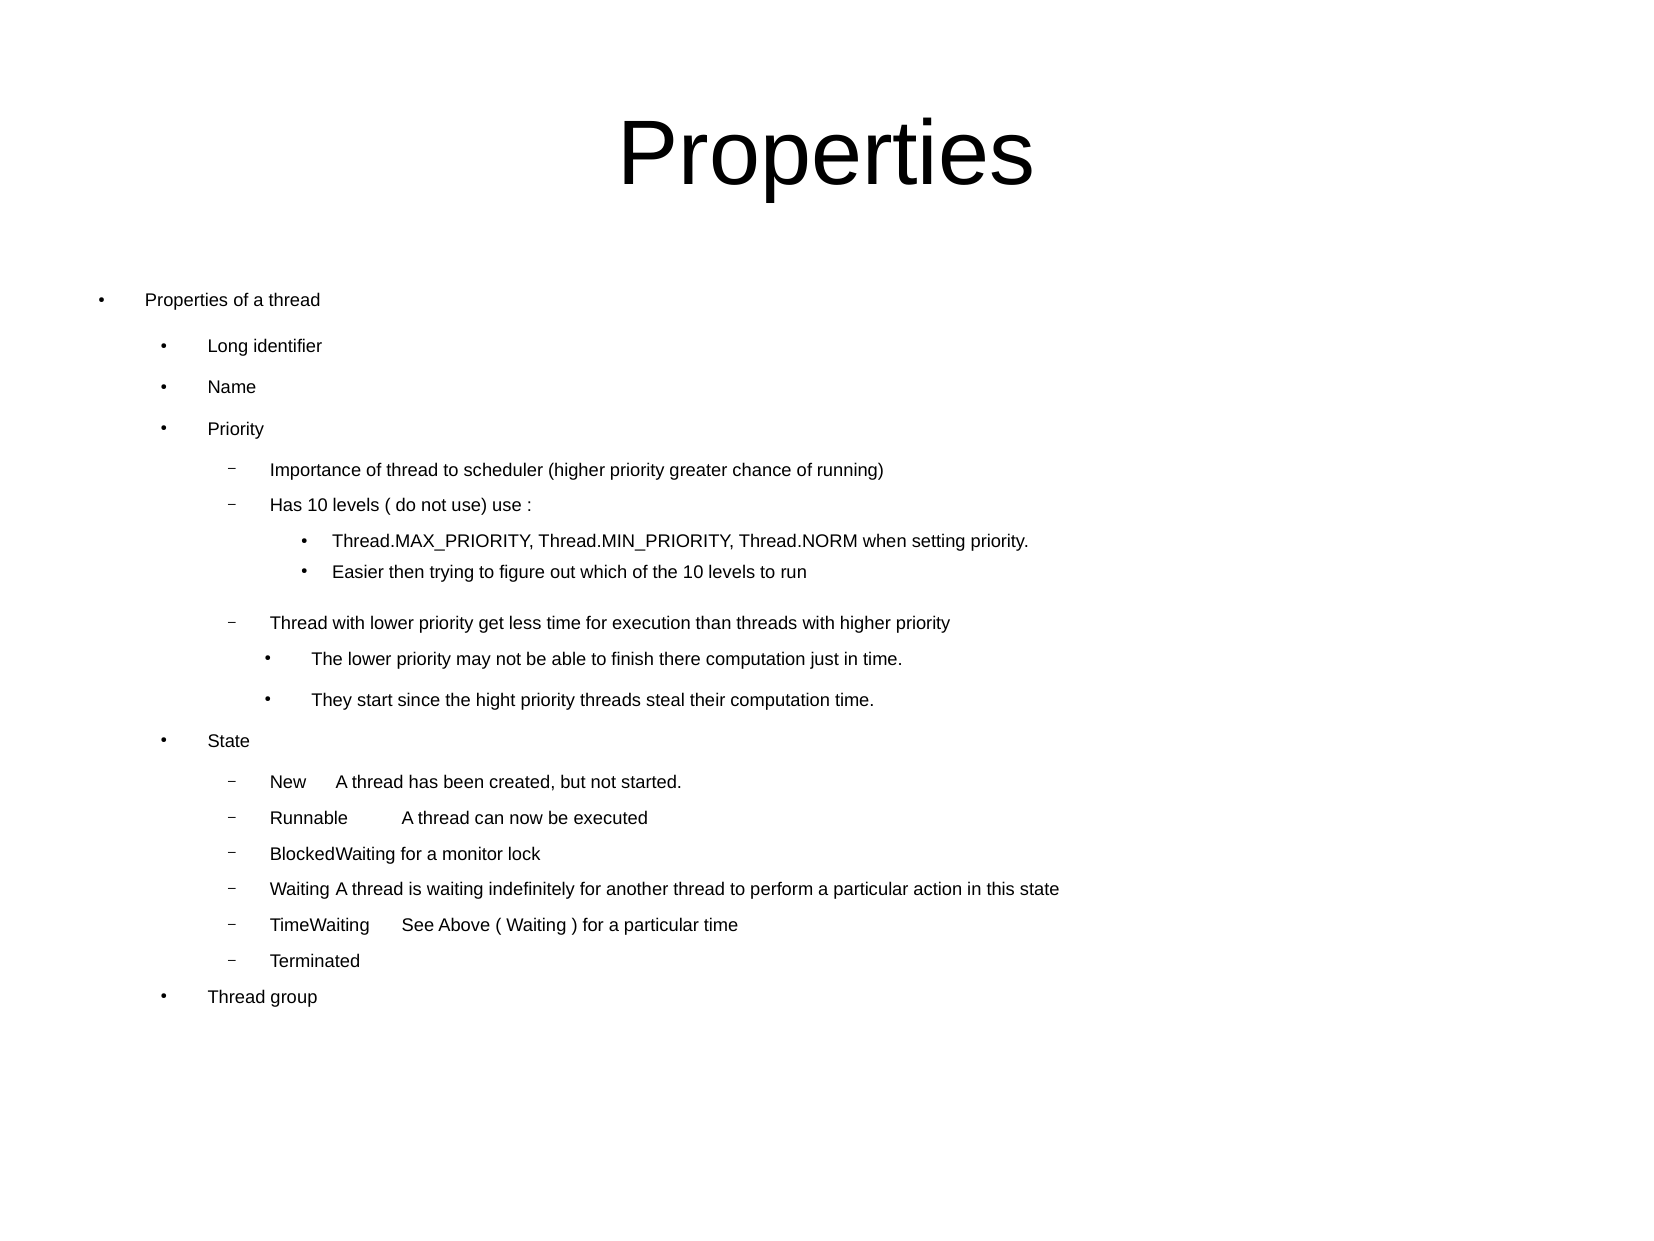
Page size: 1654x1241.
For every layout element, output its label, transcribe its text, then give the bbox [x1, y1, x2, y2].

title Properties [82, 49, 1571, 257]
list Properties of a thread Long identifier Name Priority Importance of thread to scheduler (higher priority greater chance of running) Has 10 levels ( do not use) use : Thread.MAX_PRIORITY, Thread.MIN_PRIORITY, Thread.NORM when setting priority. Easier then trying to figure out which of the 10 levels to run Thread with lower priority get less time for execution than threads with higher priority The lower priority may not be able to finish there computation just in time. They start since the hight priority threads steal their computation time. State New A thread has been created, but not started. Runnable A thread can now be executed Blocked Waiting for a monitor lock Waiting A thread is waiting indefinitely for another thread to perform a particular action in this state TimeWaiting See Above ( Waiting ) for a particular time Terminated Thread group [82, 290, 1571, 1010]
